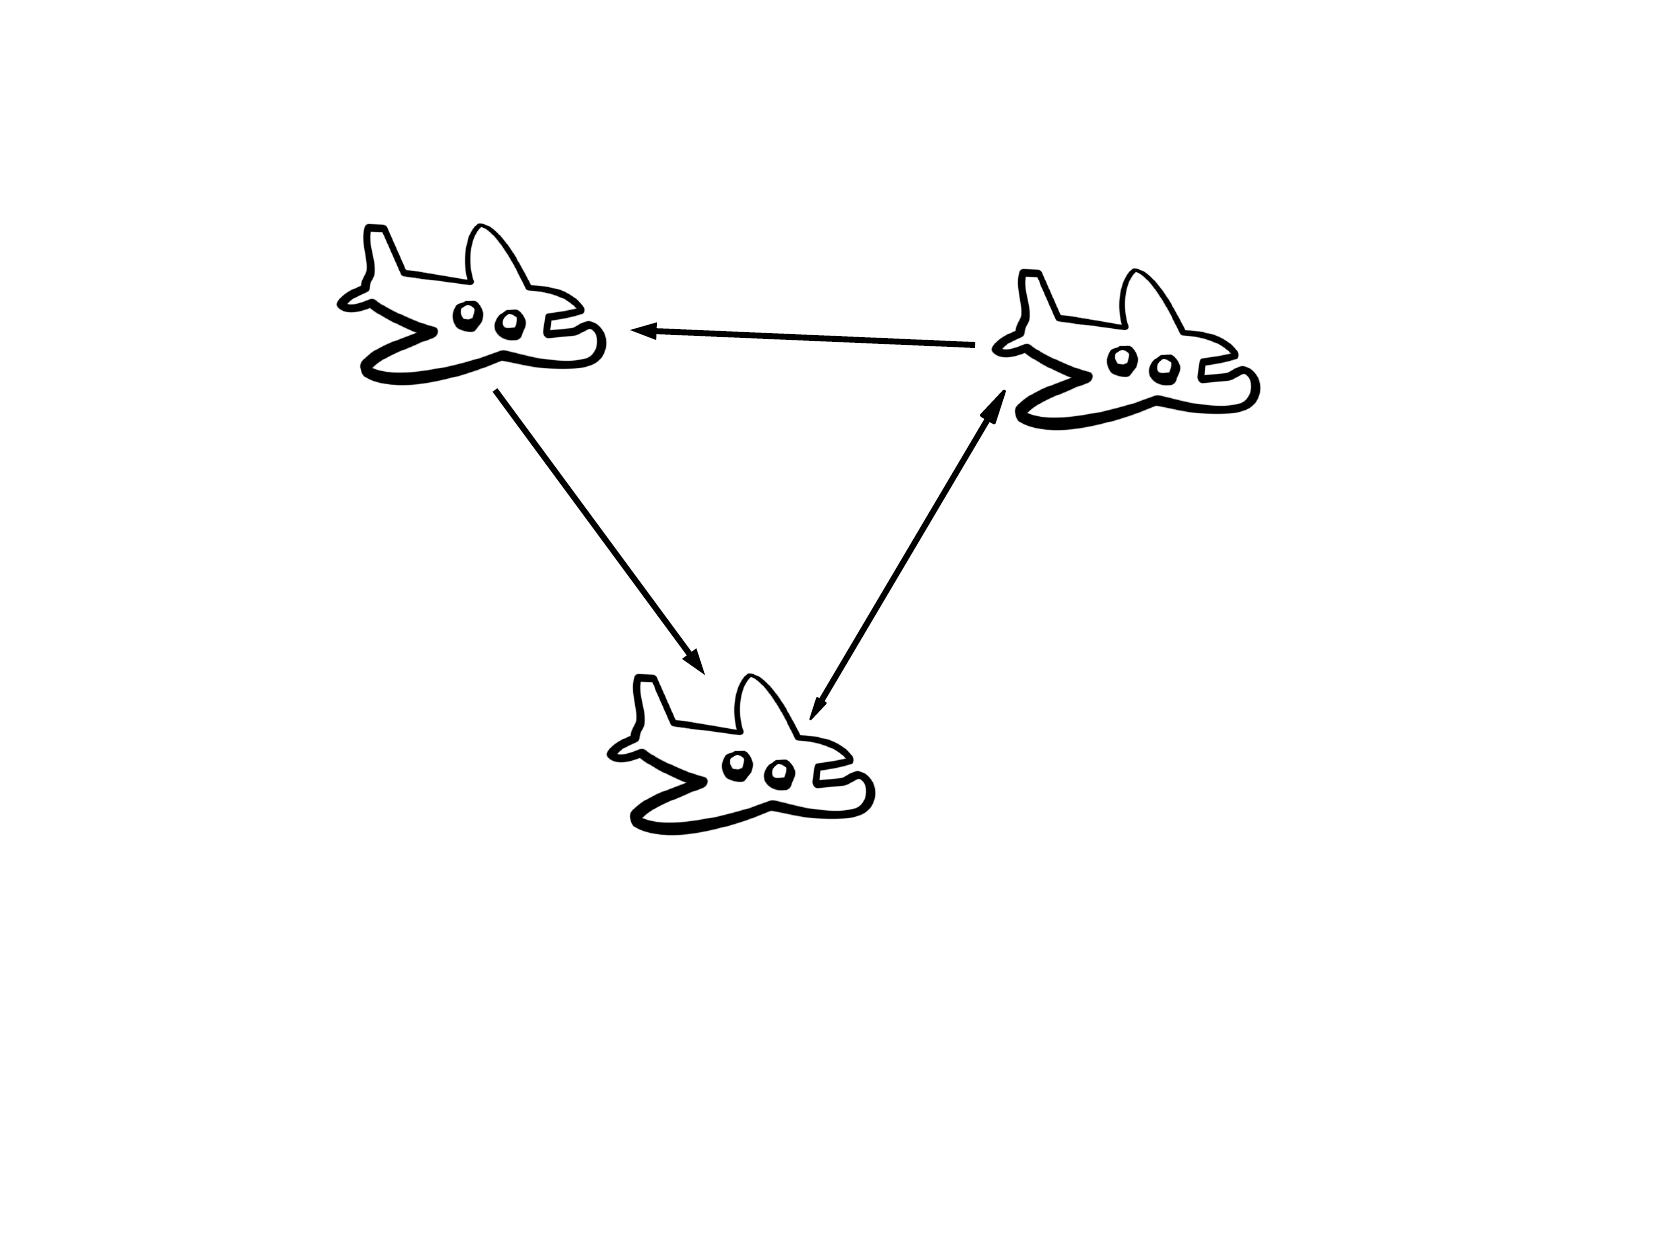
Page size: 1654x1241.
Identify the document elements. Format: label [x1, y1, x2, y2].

picture [590, 659, 886, 844]
picture [320, 209, 616, 394]
picture [975, 254, 1270, 439]
